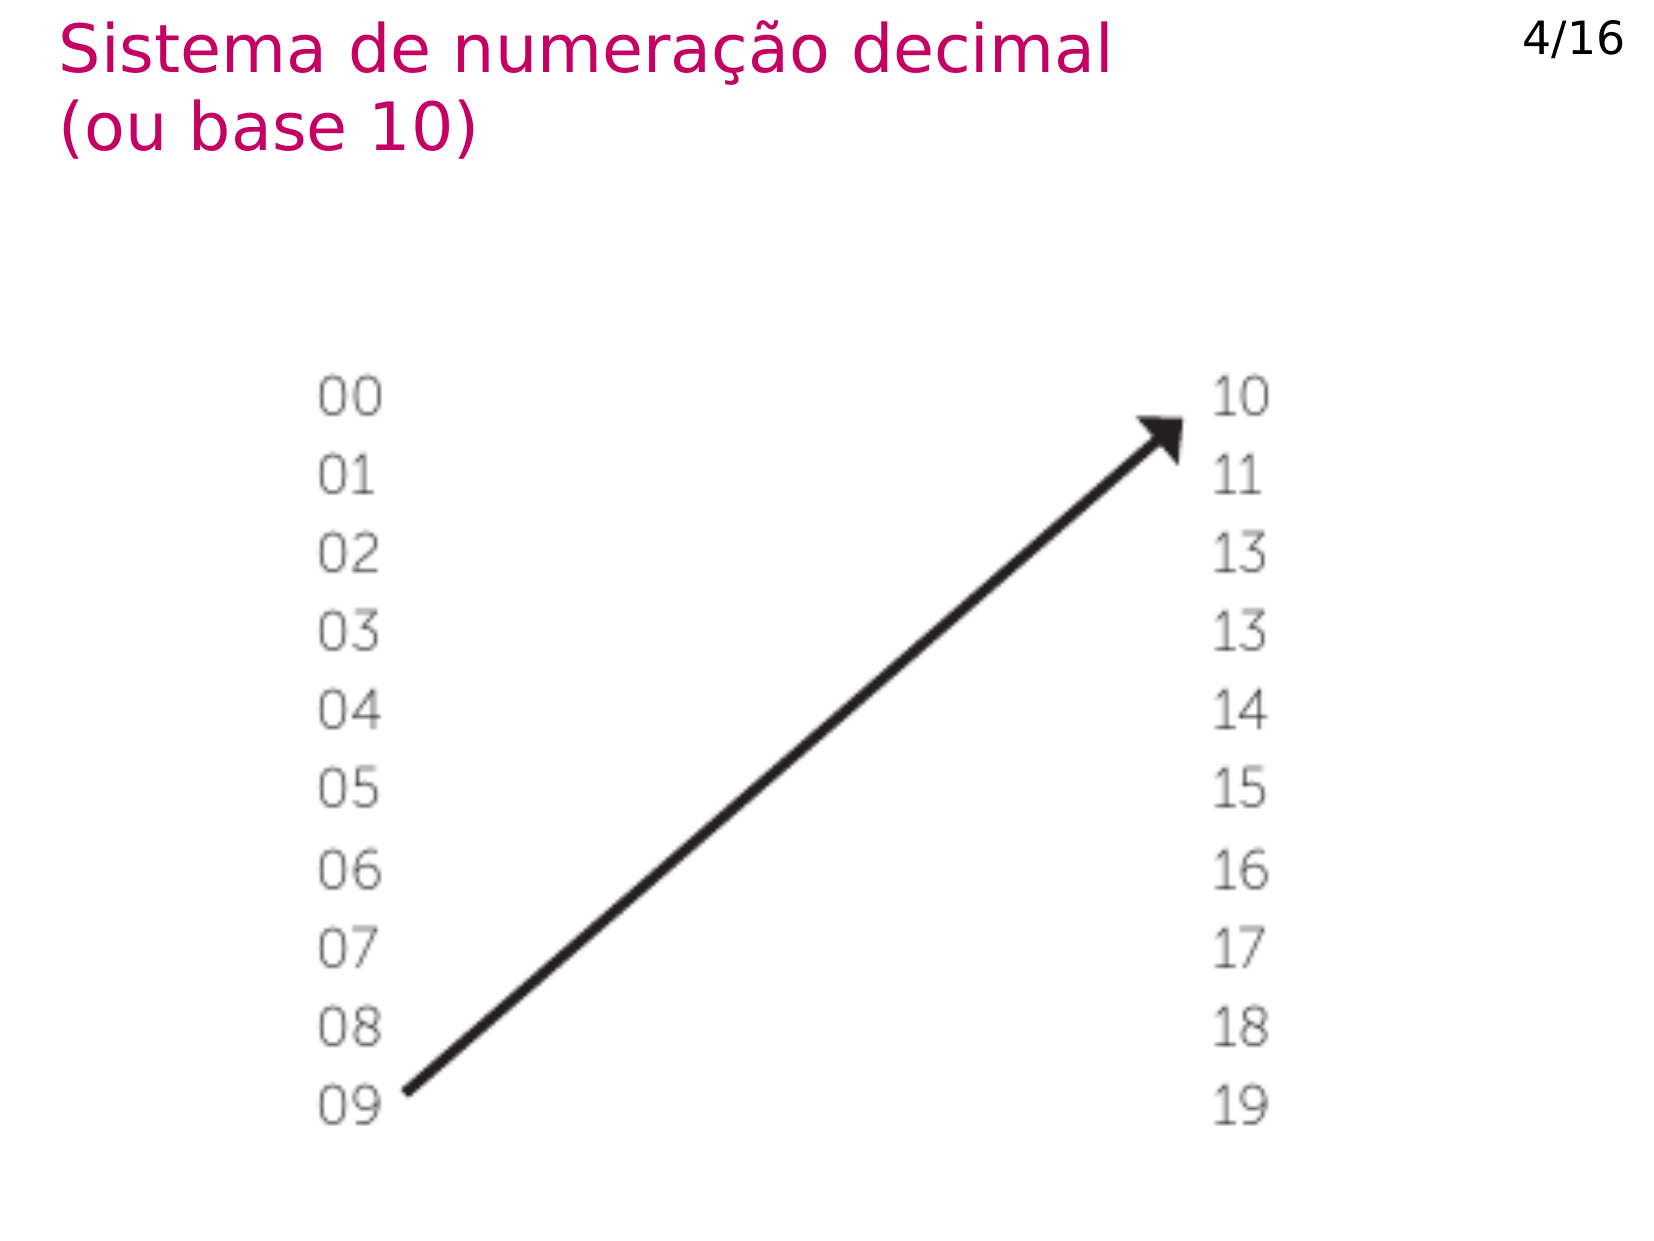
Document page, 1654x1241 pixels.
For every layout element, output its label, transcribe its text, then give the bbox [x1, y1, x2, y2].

title Sistema de numeração decimal (ou base 10) [59, 10, 1625, 167]
picture [268, 342, 1312, 1158]
